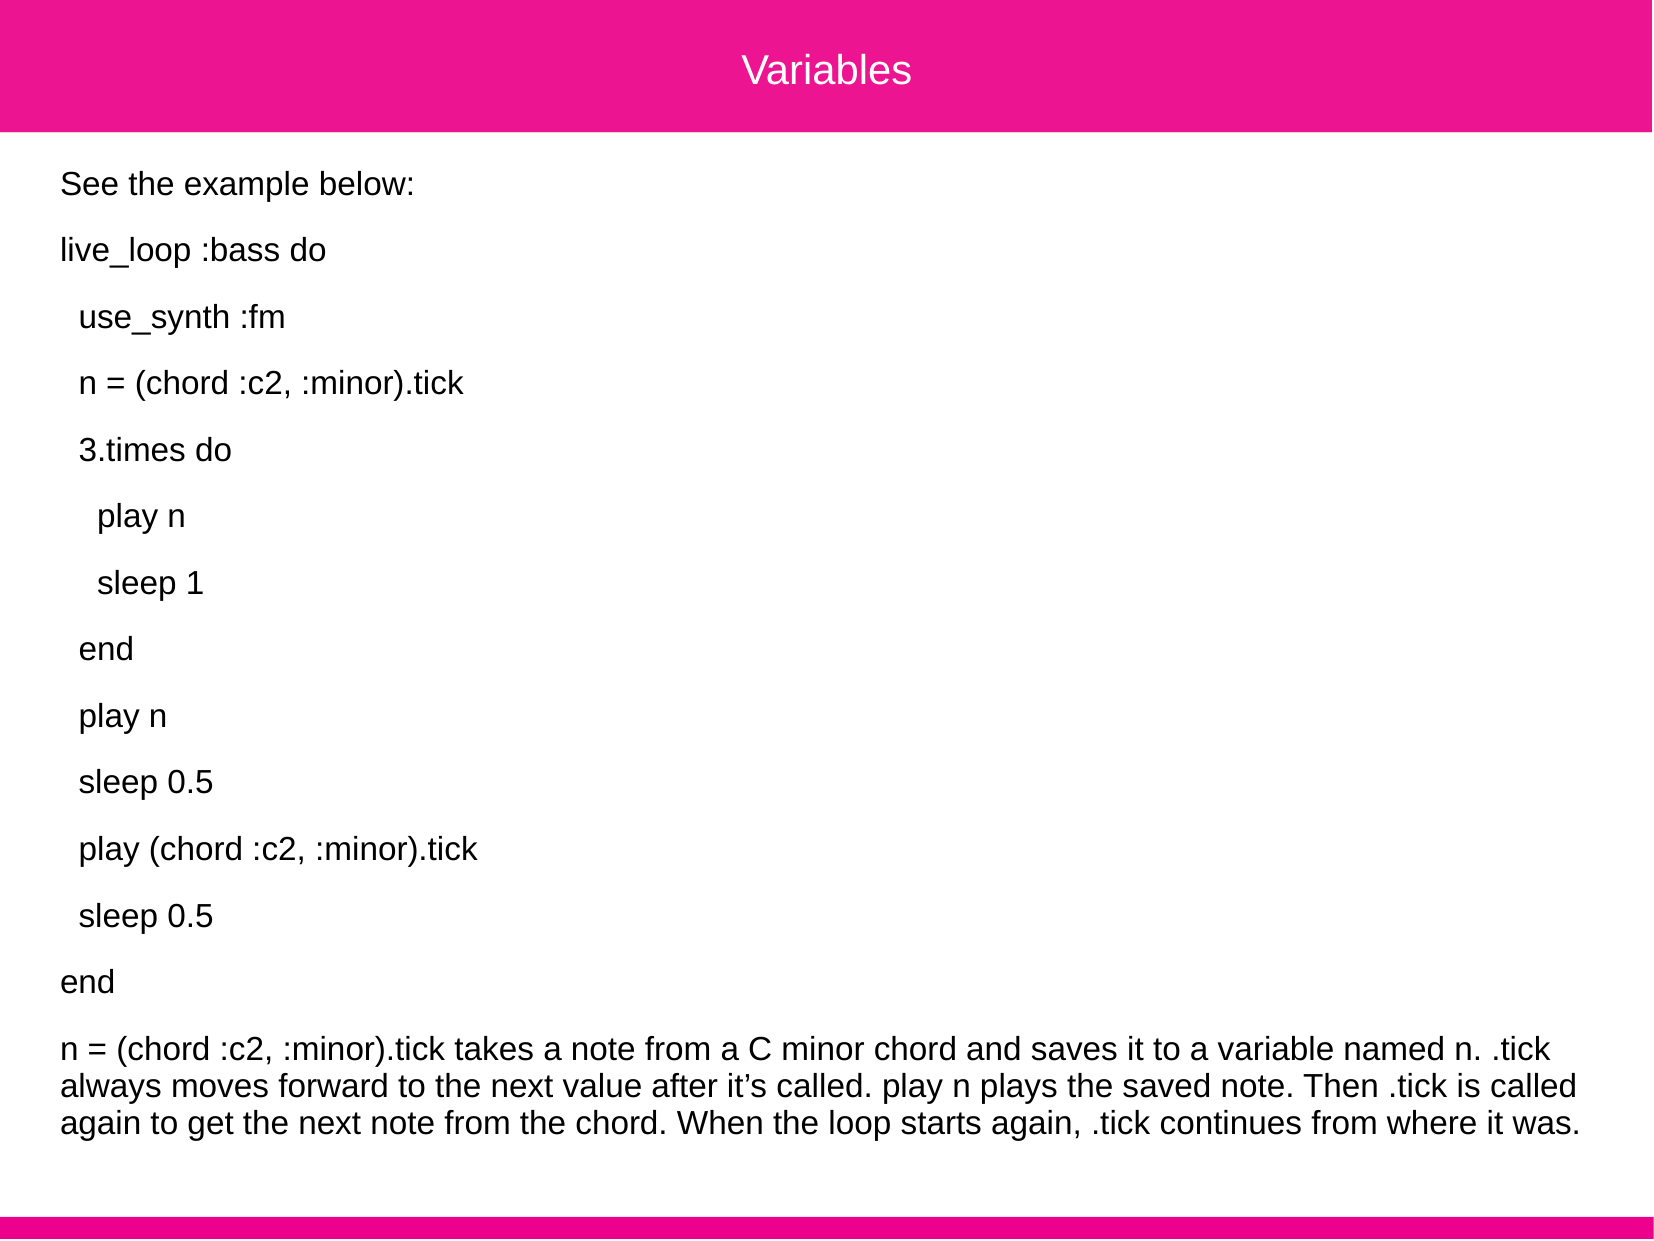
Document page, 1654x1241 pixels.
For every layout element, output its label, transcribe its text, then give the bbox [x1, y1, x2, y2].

picture [0, 0, 1654, 1241]
title Variables [82, 46, 1571, 94]
list See the example below: live_loop :bass do use_synth :fm n = (chord :c2, :minor).tick 3.times do play n sleep 1 end play n sleep 0.5 play (chord :c2, :minor).tick sleep 0.5 end n = (chord :c2, :minor).tick takes a note from a C minor chord and saves it to a variable named n. .tick always moves forward to the next value after it’s called. play n plays the saved note. Then .tick is called again to get the next note from the chord. When the loop starts again, .tick continues from where it was. [60, 165, 1621, 1201]
